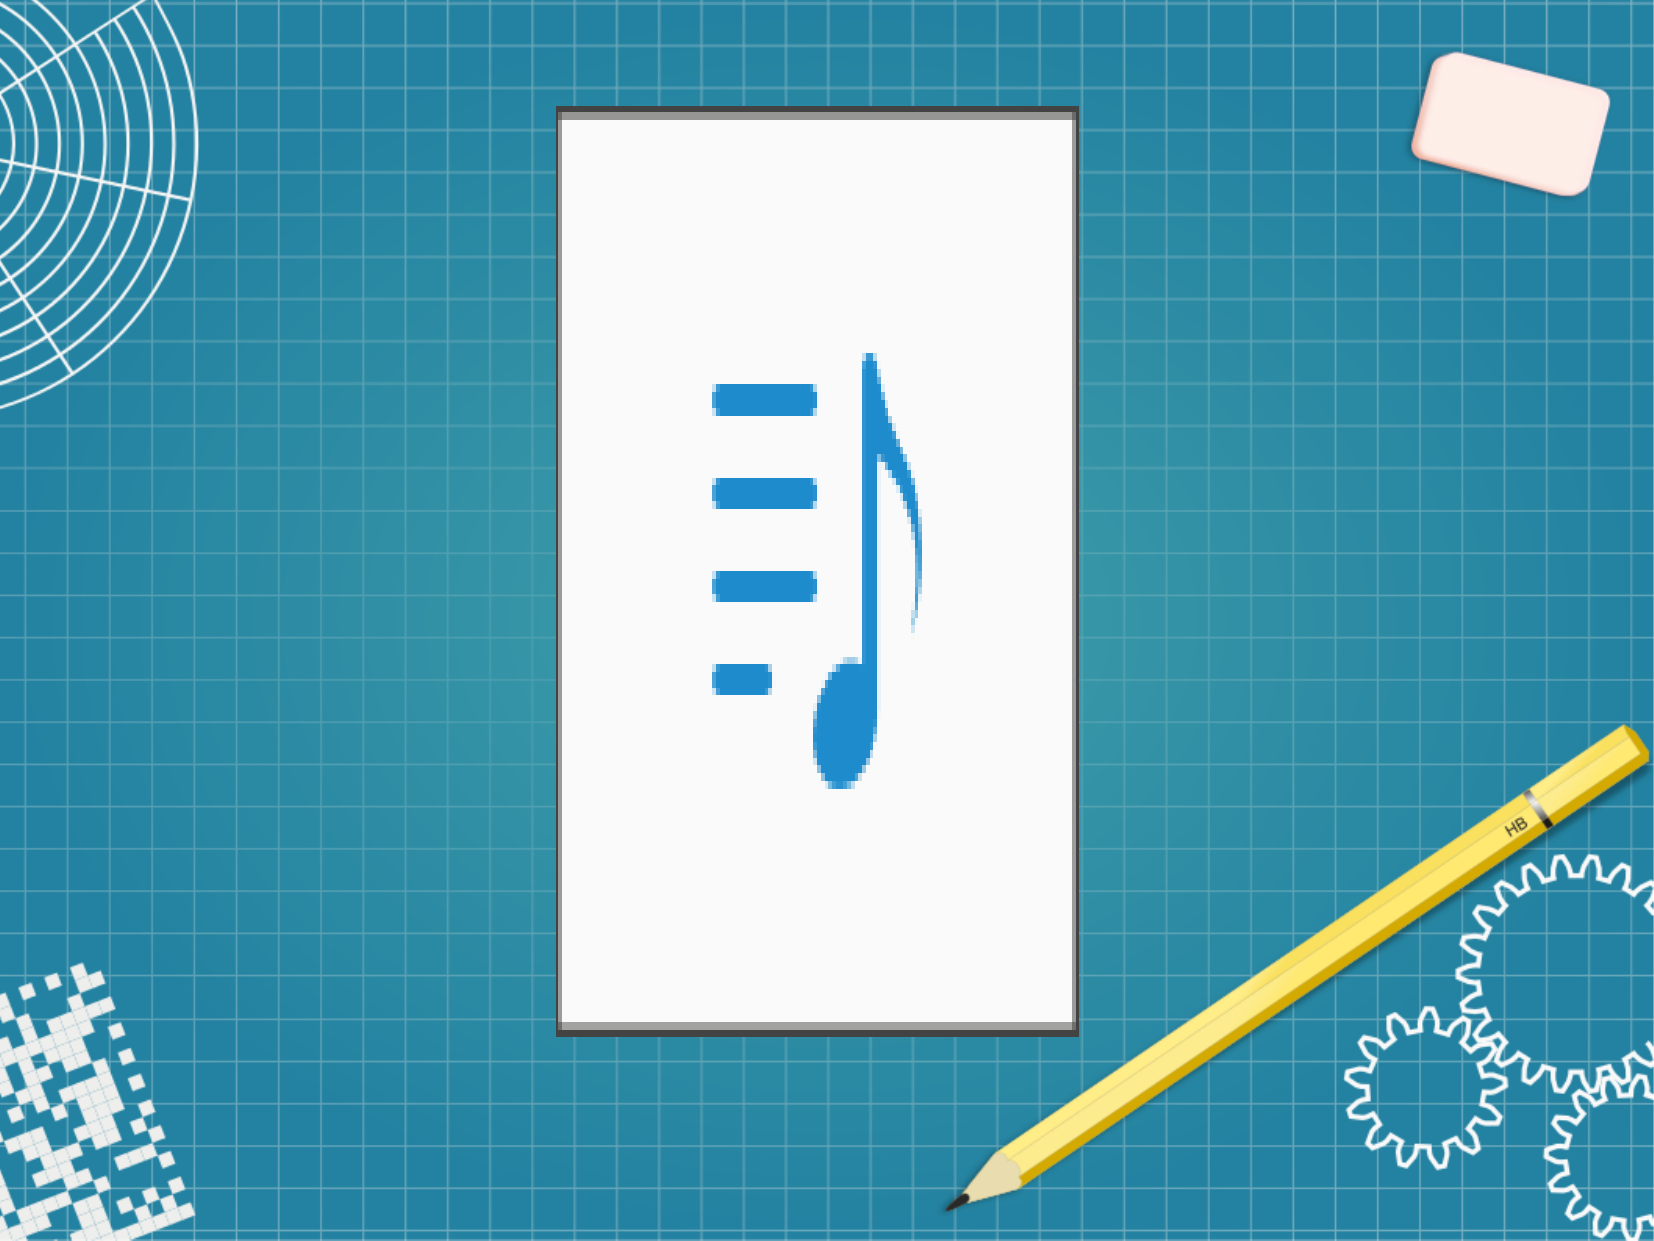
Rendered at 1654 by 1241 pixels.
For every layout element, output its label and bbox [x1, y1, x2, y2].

picture [0, 0, 1654, 1241]
text_box [555, 105, 1080, 1039]
